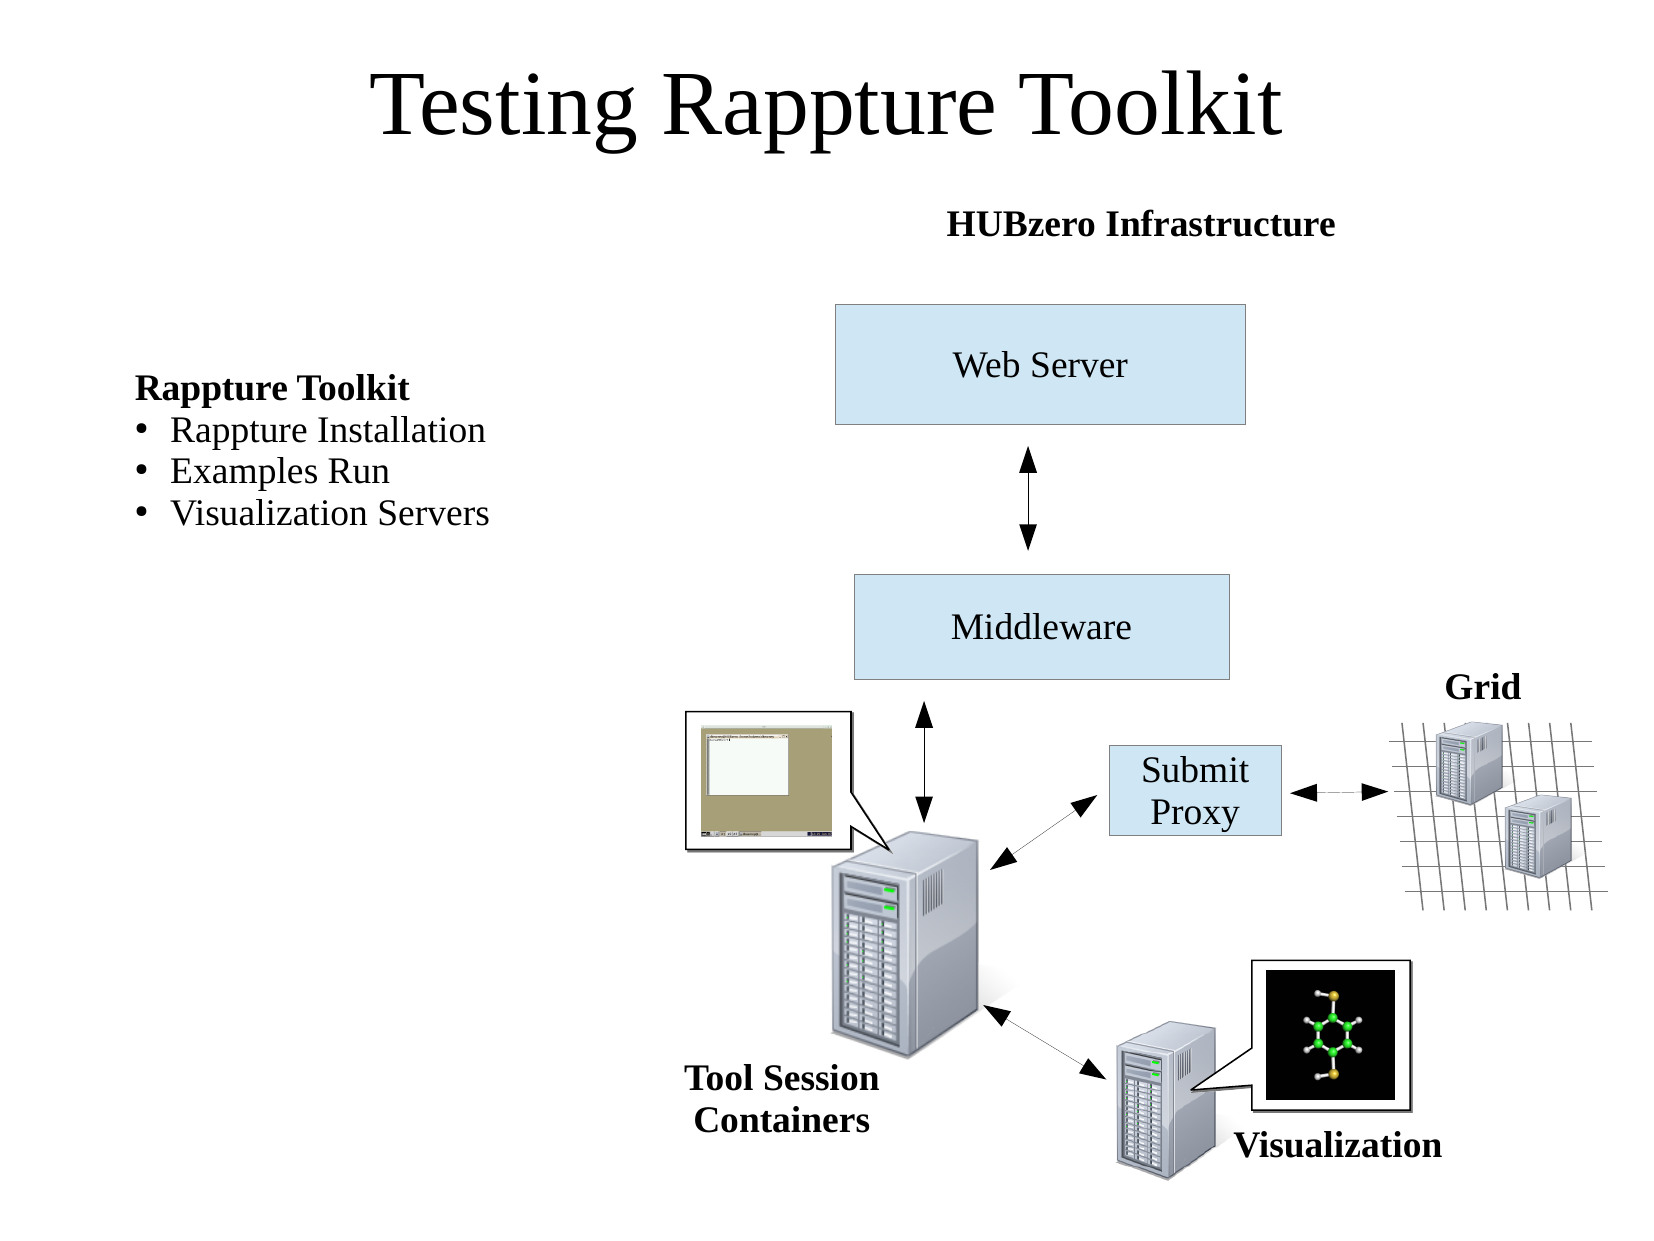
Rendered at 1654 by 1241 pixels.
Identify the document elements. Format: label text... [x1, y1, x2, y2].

text_box Grid [1429, 658, 1537, 715]
picture [701, 725, 832, 837]
text_box Web Server [835, 304, 1246, 425]
picture [1097, 1015, 1255, 1186]
text_box HUBzero Infrastructure [931, 195, 1352, 252]
picture [1423, 718, 1598, 882]
text_box Middleware [854, 574, 1230, 680]
text_box Submit Proxy [1109, 745, 1282, 836]
text_box Tool Session Containers [669, 1050, 895, 1148]
title Testing Rappture Toolkit [82, 52, 1571, 155]
picture [1266, 970, 1395, 1100]
text_box Rappture Toolkit Rappture Installation Examples Run Visualization Servers [120, 360, 506, 541]
picture [804, 823, 1037, 1068]
text_box [1190, 960, 1411, 1111]
text_box [685, 711, 890, 850]
text_box Visualization [1218, 1116, 1457, 1173]
